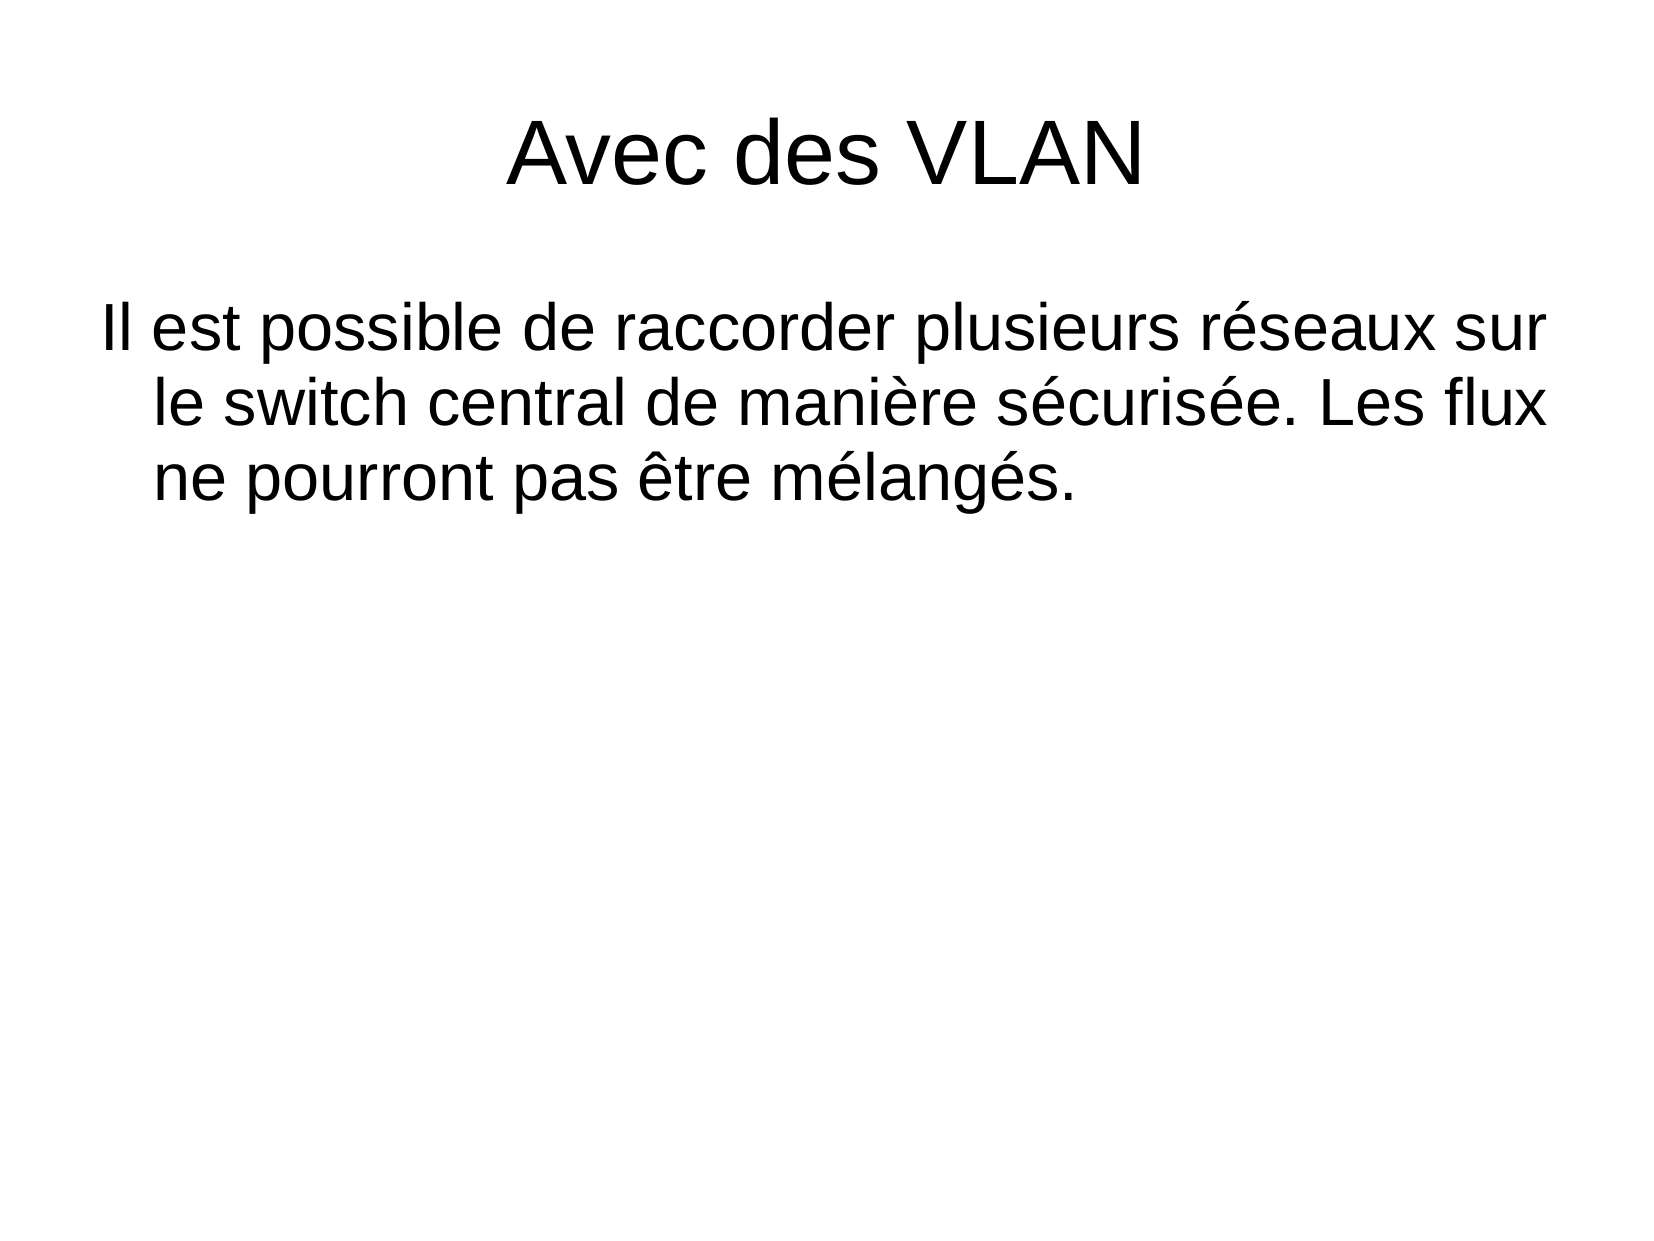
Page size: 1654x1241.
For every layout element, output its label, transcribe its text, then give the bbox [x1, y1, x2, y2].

list Il est possible de raccorder plusieurs réseaux sur le switch central de manière sécurisée. Les flux ne pourront pas être mélangés. [82, 290, 1571, 1109]
title Avec des VLAN [82, 49, 1571, 257]
